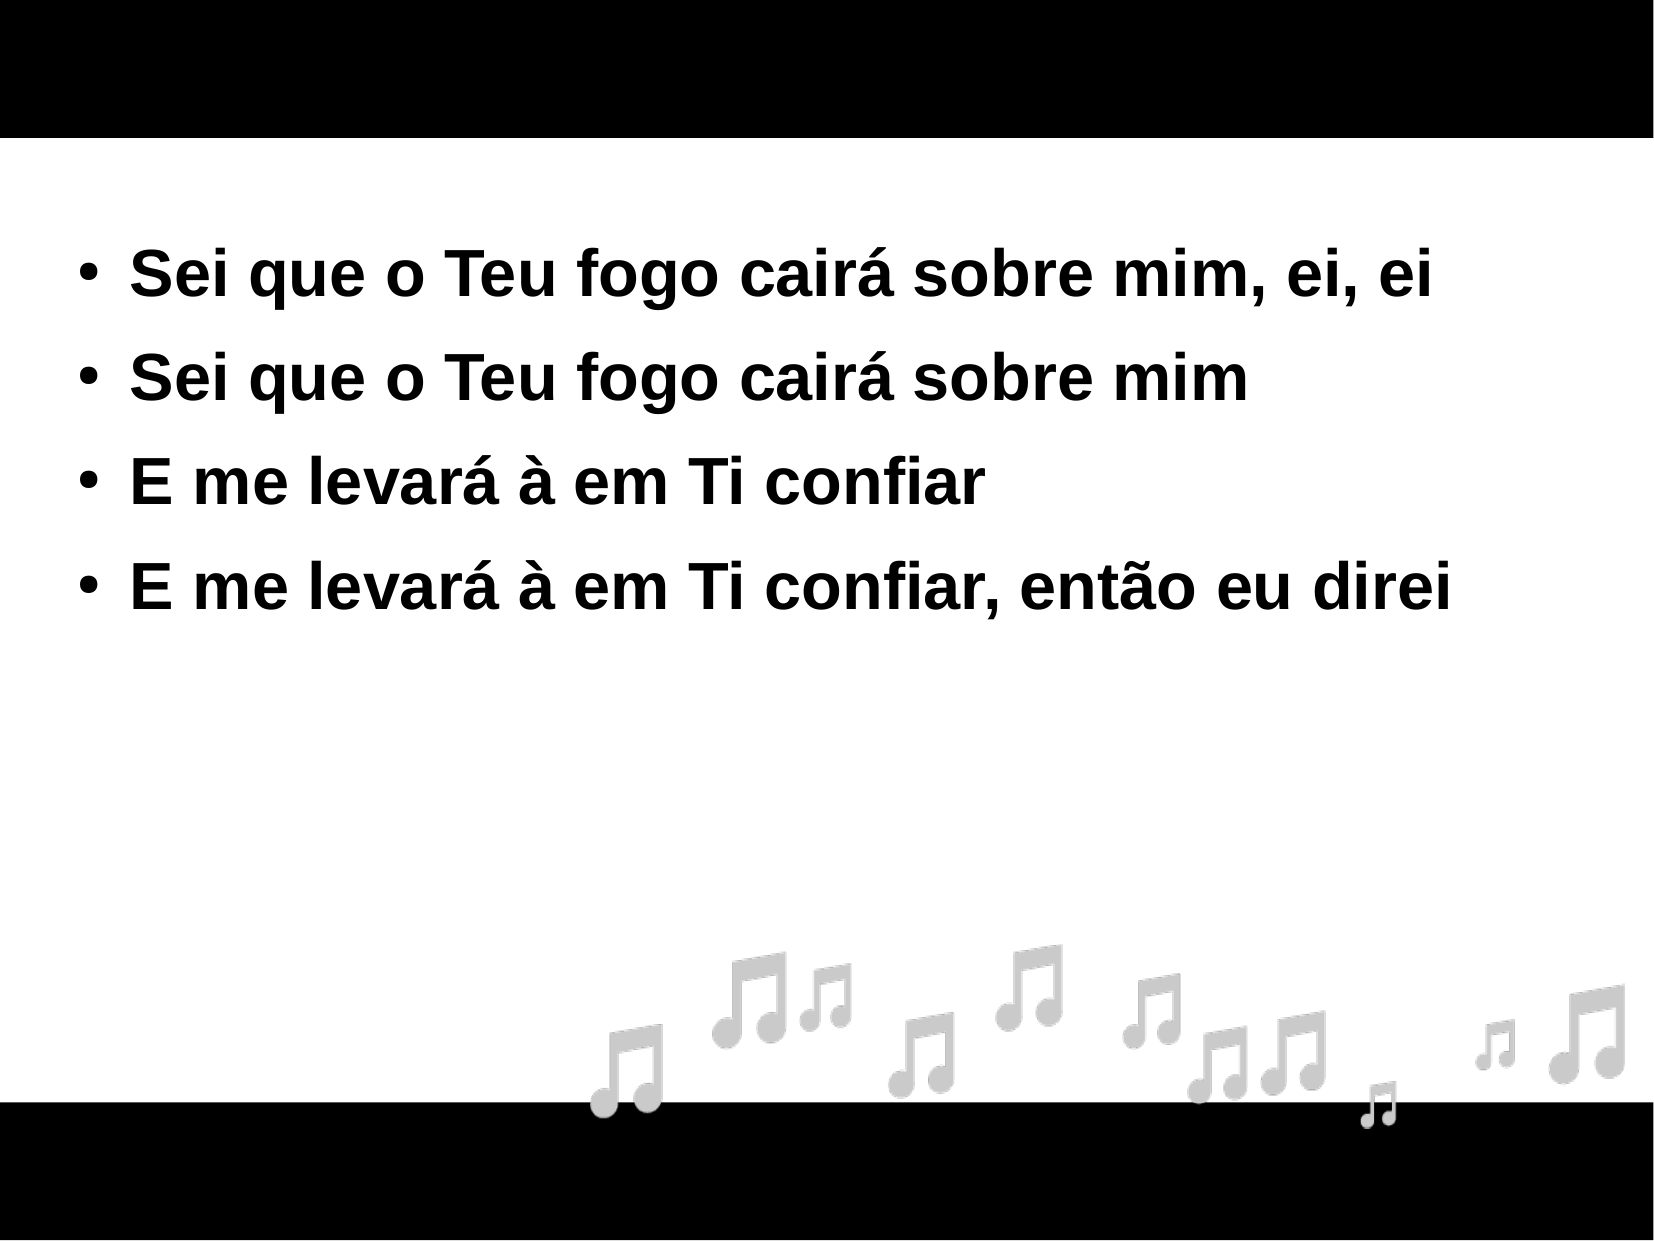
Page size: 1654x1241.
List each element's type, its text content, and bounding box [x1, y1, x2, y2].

list Sei que o Teu fogo cairá sobre mim, ei, ei Sei que o Teu fogo cairá sobre mim E me levará à em Ti confiar E me levará à em Ti confiar, então eu direi [59, 236, 1595, 1024]
